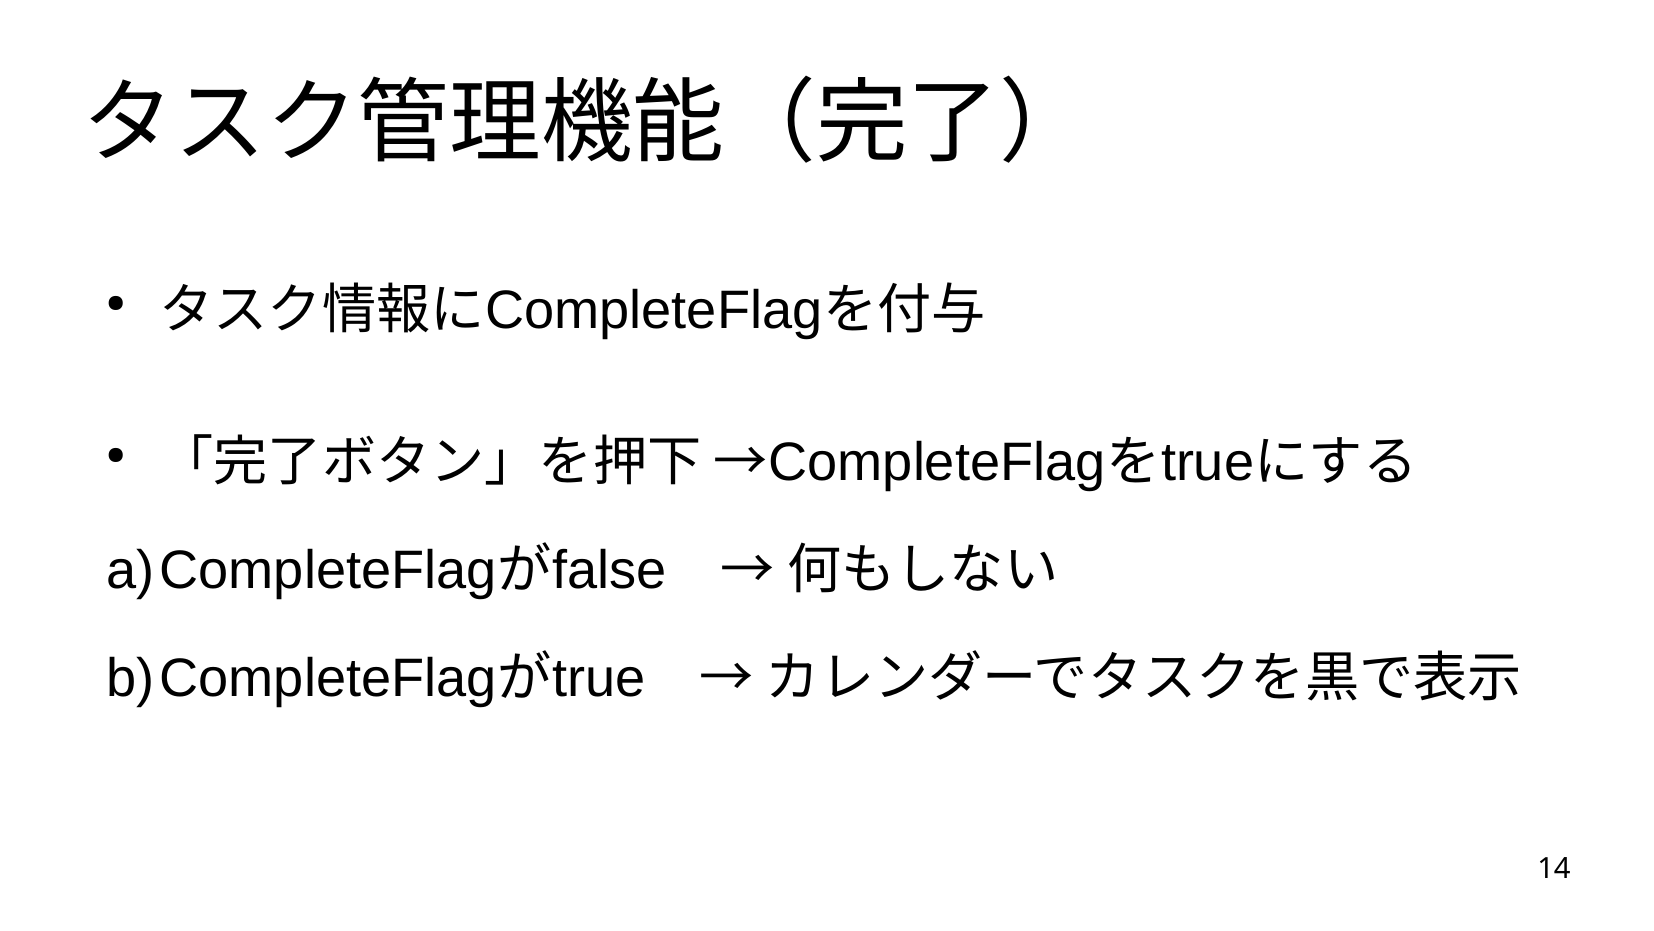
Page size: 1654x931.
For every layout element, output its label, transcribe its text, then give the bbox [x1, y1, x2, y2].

list タスク情報にCompleteFlagを付与 「完了ボタン」を押下 →CompleteFlagをtrueにする CompleteFlagがfalse → 何もしない CompleteFlagがtrue → カレンダーでタスクを黒で表示 [88, 265, 1577, 806]
title タスク管理機能（完了） [82, 37, 1571, 193]
